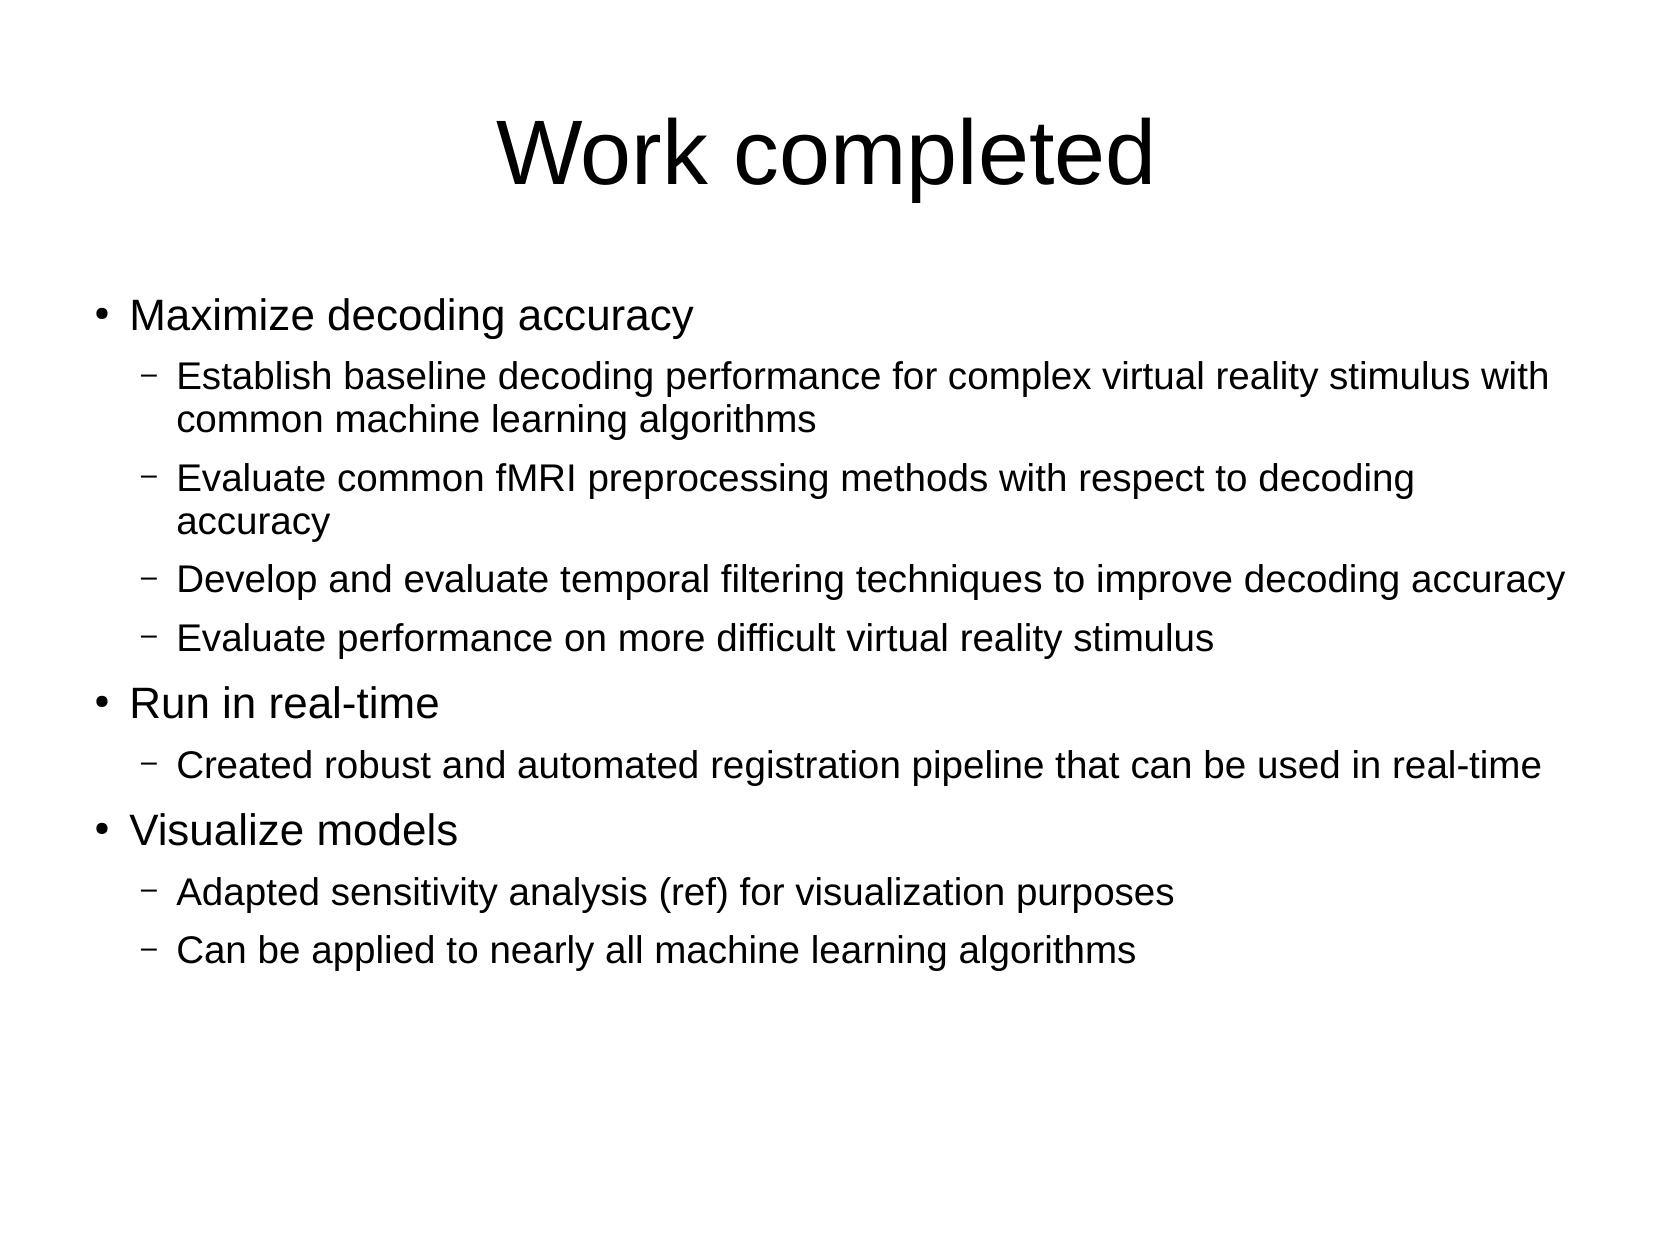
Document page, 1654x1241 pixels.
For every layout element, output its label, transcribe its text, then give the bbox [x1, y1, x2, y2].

list Maximize decoding accuracy Establish baseline decoding performance for complex virtual reality stimulus with common machine learning algorithms Evaluate common fMRI preprocessing methods with respect to decoding accuracy Develop and evaluate temporal filtering techniques to improve decoding accuracy Evaluate performance on more difficult virtual reality stimulus Run in real-time Created robust and automated registration pipeline that can be used in real-time Visualize models Adapted sensitivity analysis (ref) for visualization purposes Can be applied to nearly all machine learning algorithms [82, 290, 1571, 1010]
title Work completed [82, 49, 1571, 257]
